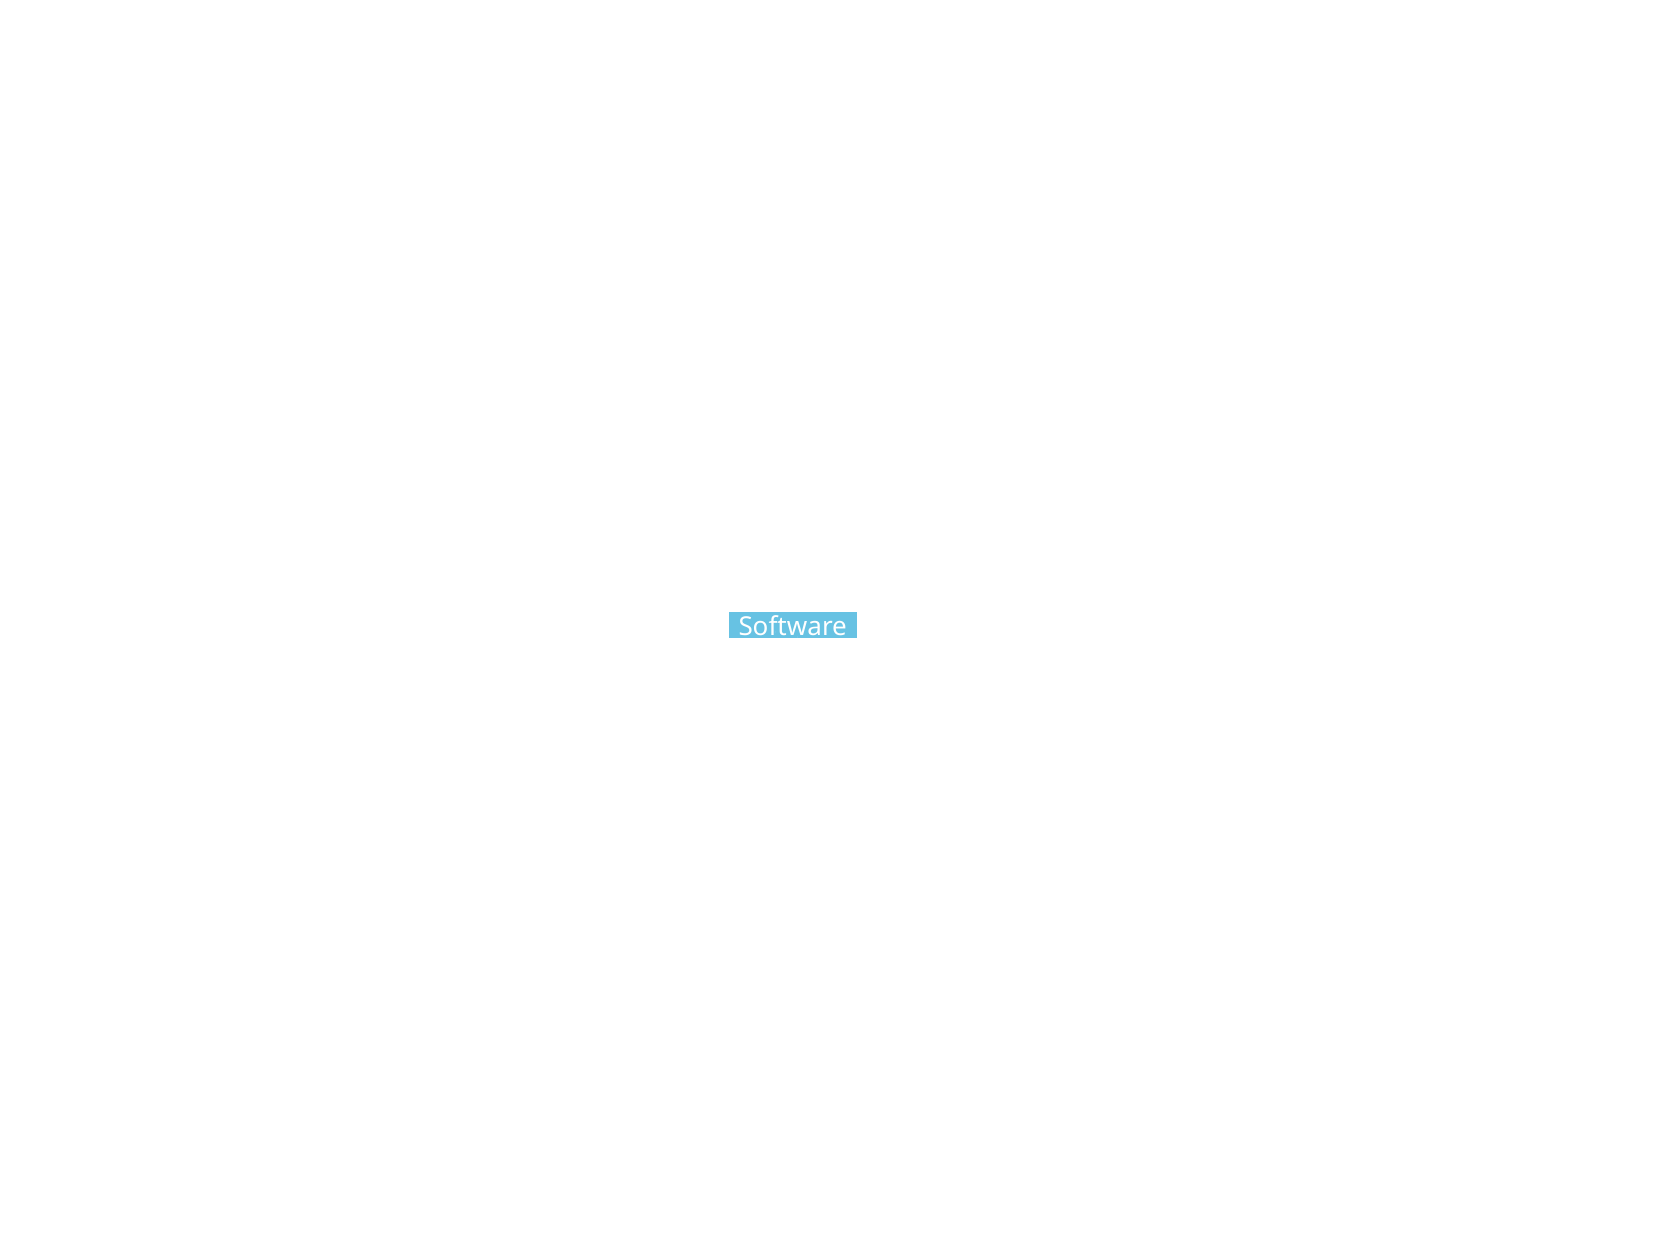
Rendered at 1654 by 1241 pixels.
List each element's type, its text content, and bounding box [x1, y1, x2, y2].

text_box | [838, 602, 869, 650]
picture [729, 612, 838, 638]
